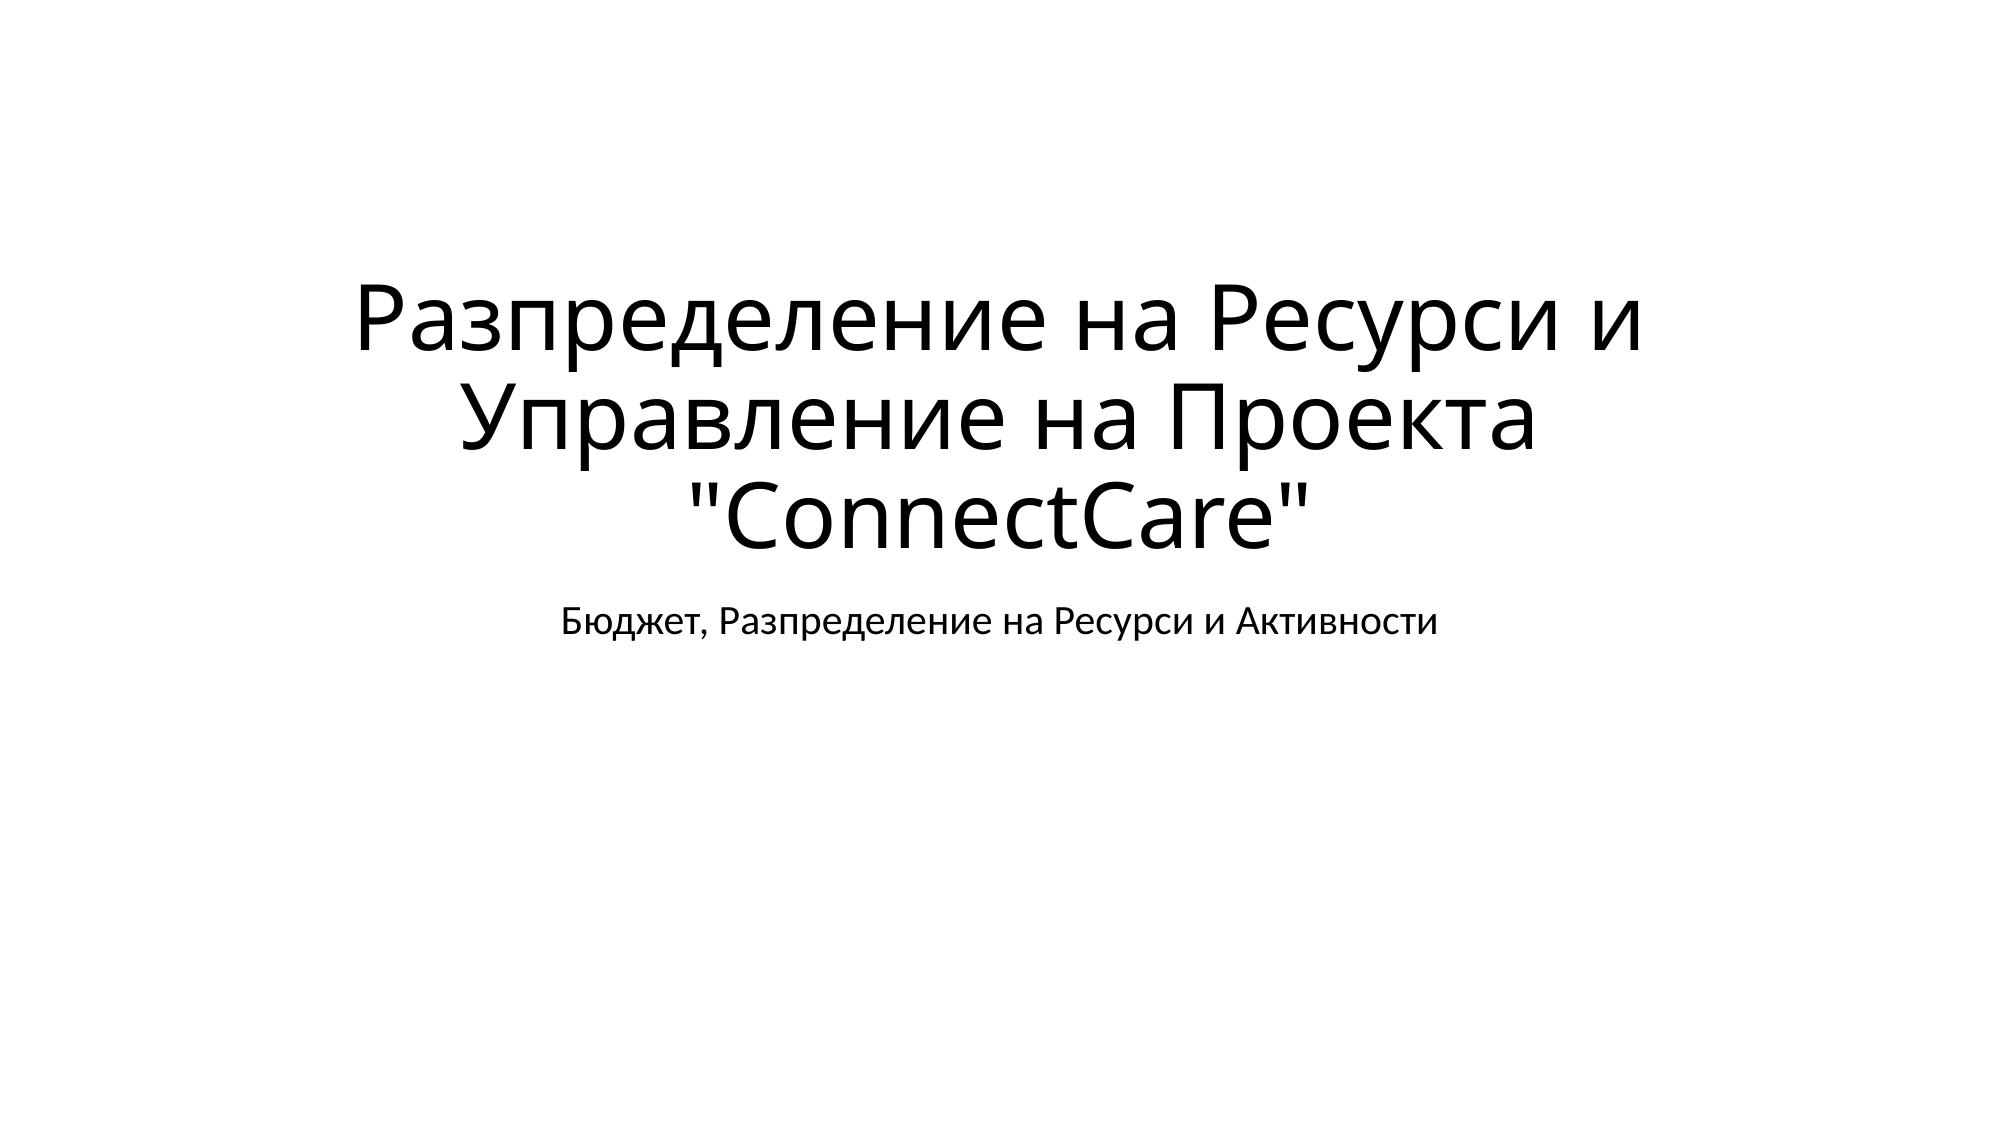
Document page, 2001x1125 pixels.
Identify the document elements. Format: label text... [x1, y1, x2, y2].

title Разпределение на Ресурси и Управление на Проекта "ConnectCare" [249, 184, 1750, 576]
subtitle Бюджет, Разпределение на Ресурси и Активности [249, 590, 1750, 863]
